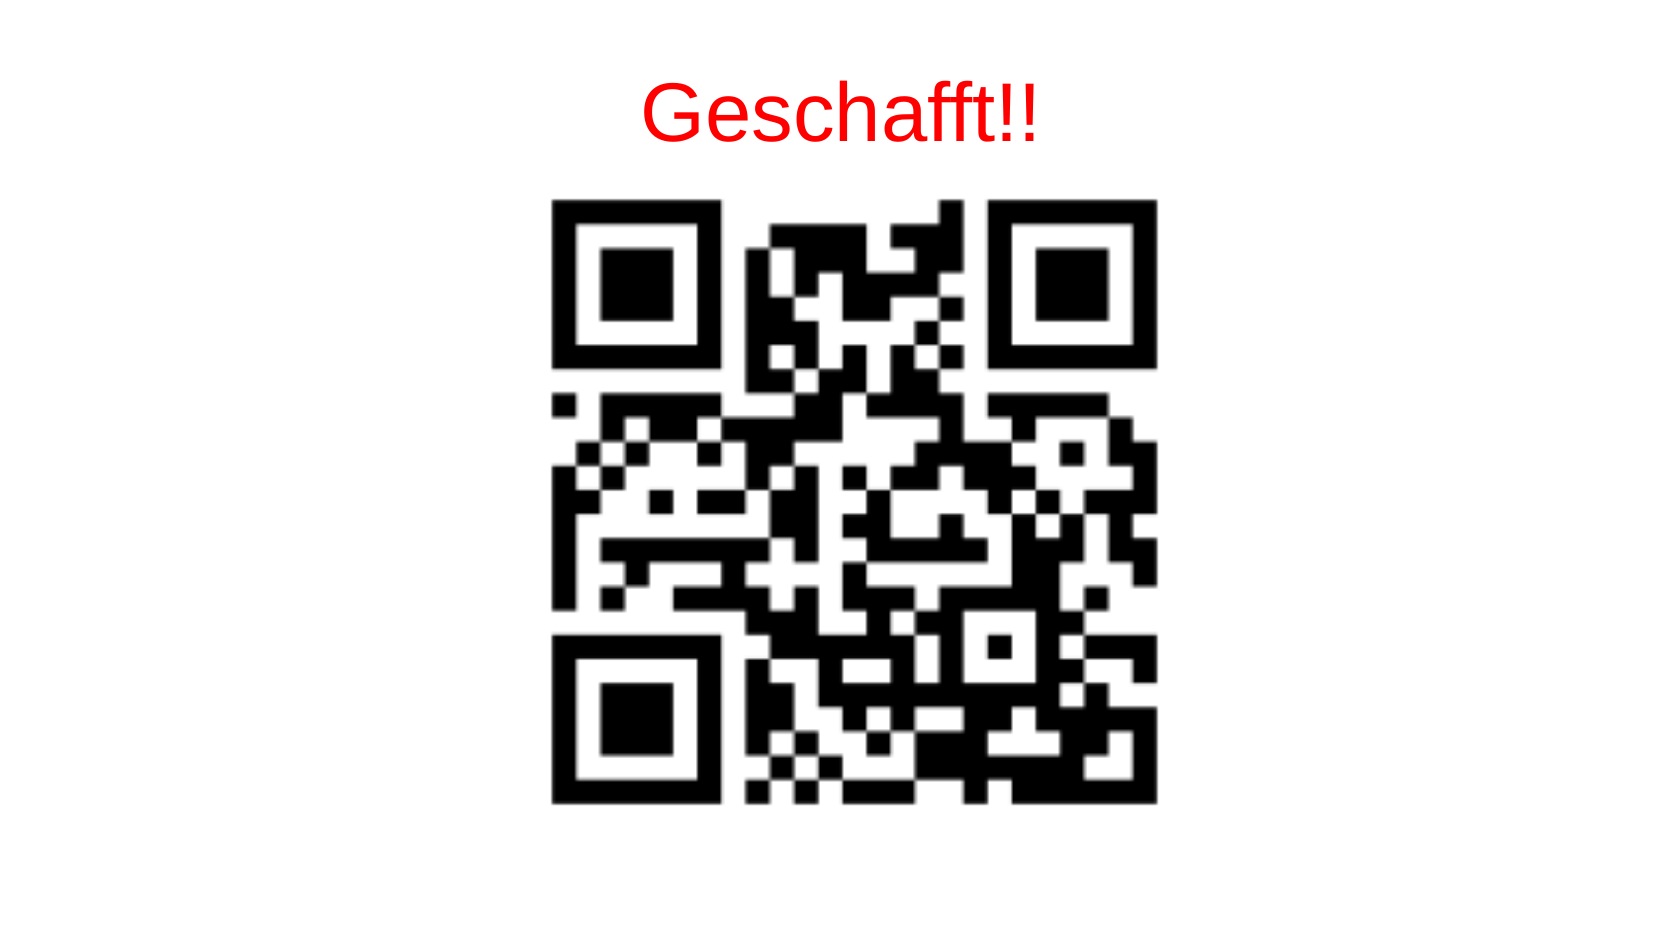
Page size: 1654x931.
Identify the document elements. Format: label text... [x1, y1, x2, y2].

picture [529, 178, 1182, 829]
text_box Geschafft!! [501, 59, 1182, 178]
